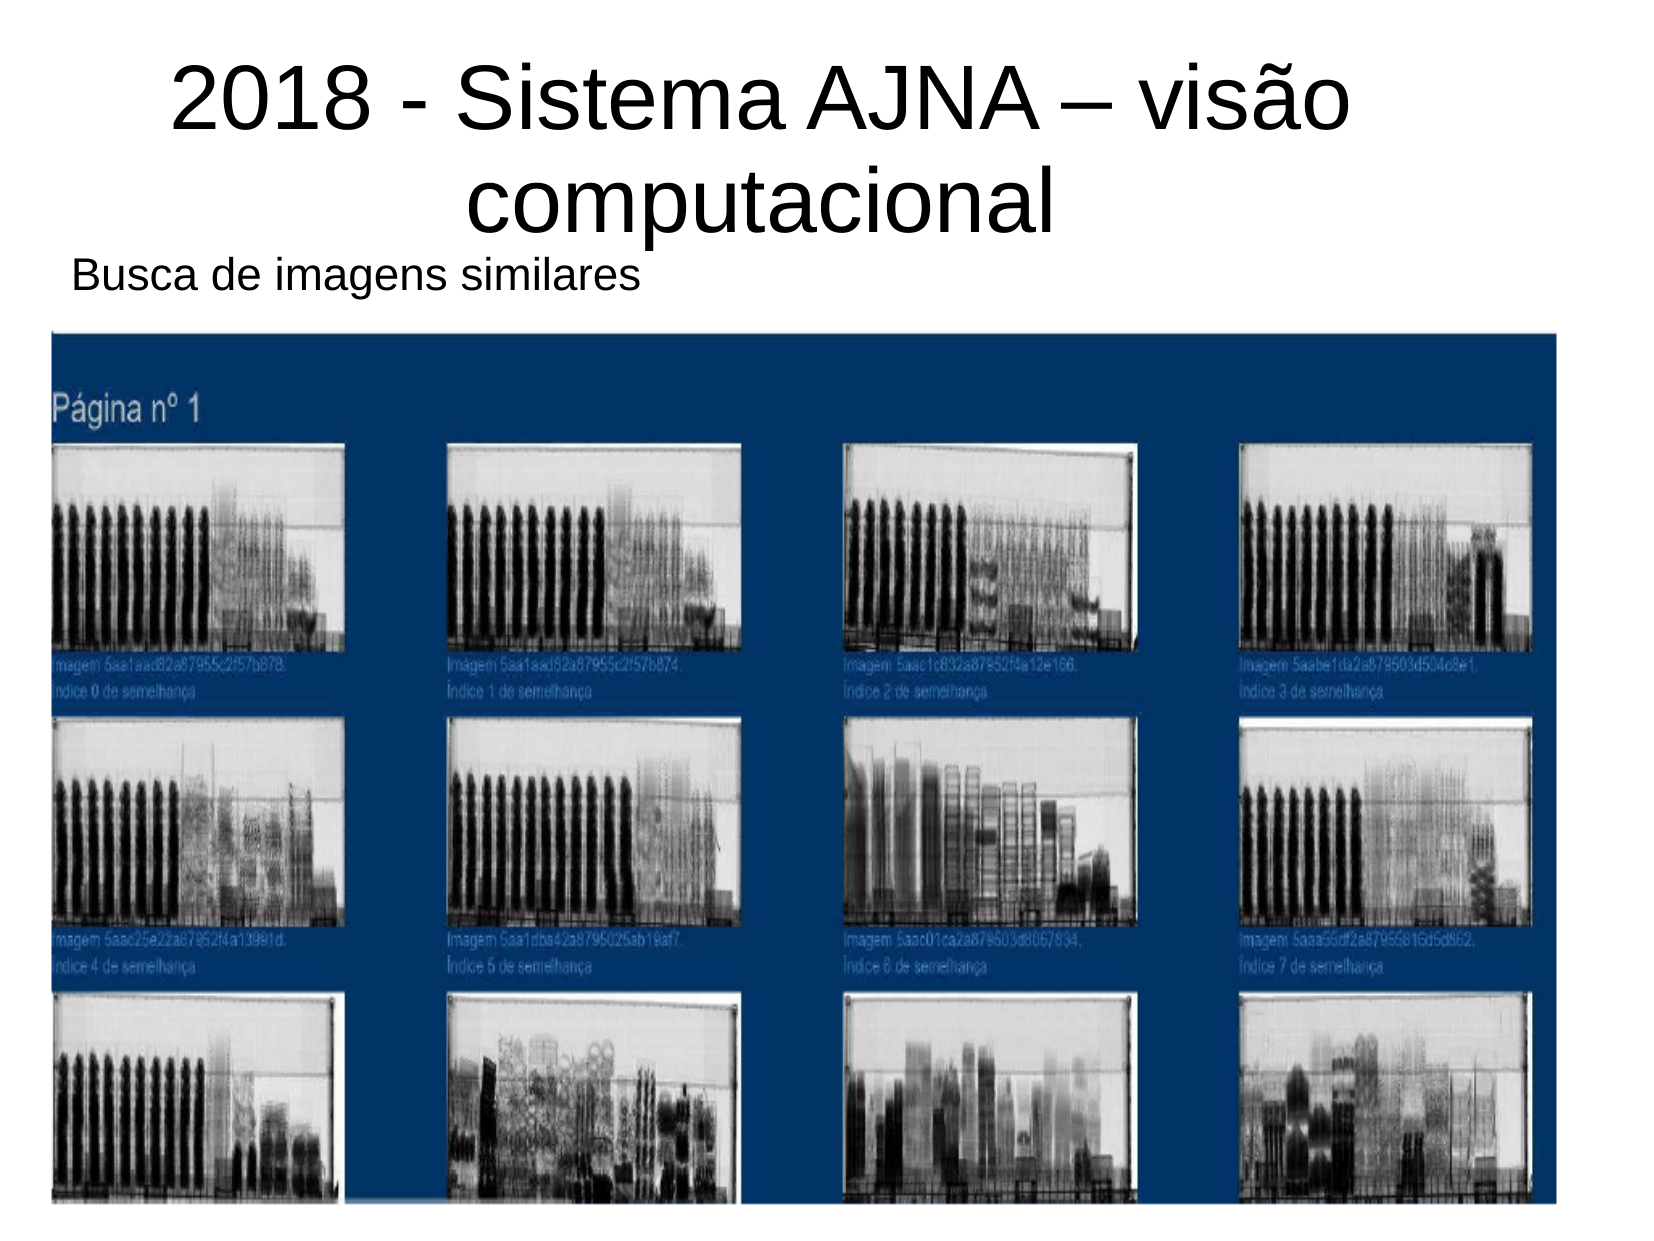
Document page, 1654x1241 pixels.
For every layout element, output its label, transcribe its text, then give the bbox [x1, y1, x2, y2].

subtitle Busca de imagens similares [70, 249, 1571, 331]
title 2018 - Sistema AJNA – visão computacional [82, 12, 1441, 249]
picture [47, 330, 1560, 1211]
